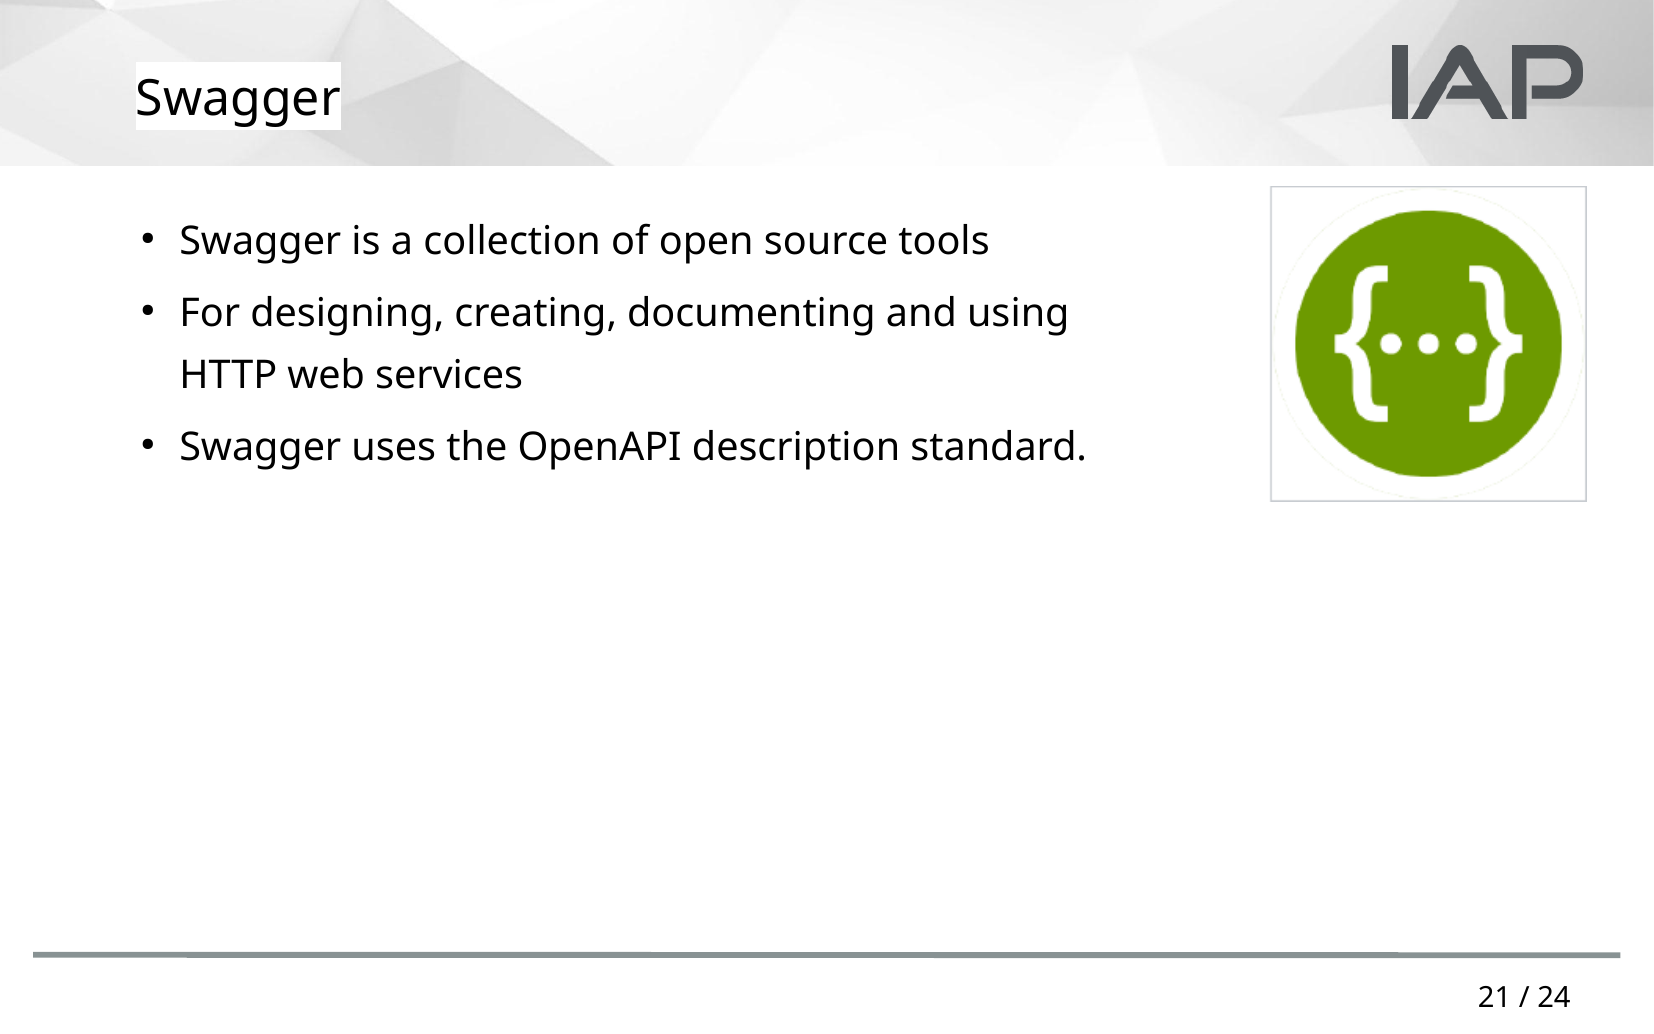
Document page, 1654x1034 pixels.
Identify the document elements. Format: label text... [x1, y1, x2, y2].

picture [0, 0, 1654, 166]
title Swagger [135, 41, 1264, 152]
picture [1269, 186, 1587, 502]
list Swagger is a collection of open source tools For designing, creating, documenting and using HTTP web services Swagger uses the OpenAPI description standard. [123, 204, 1517, 922]
